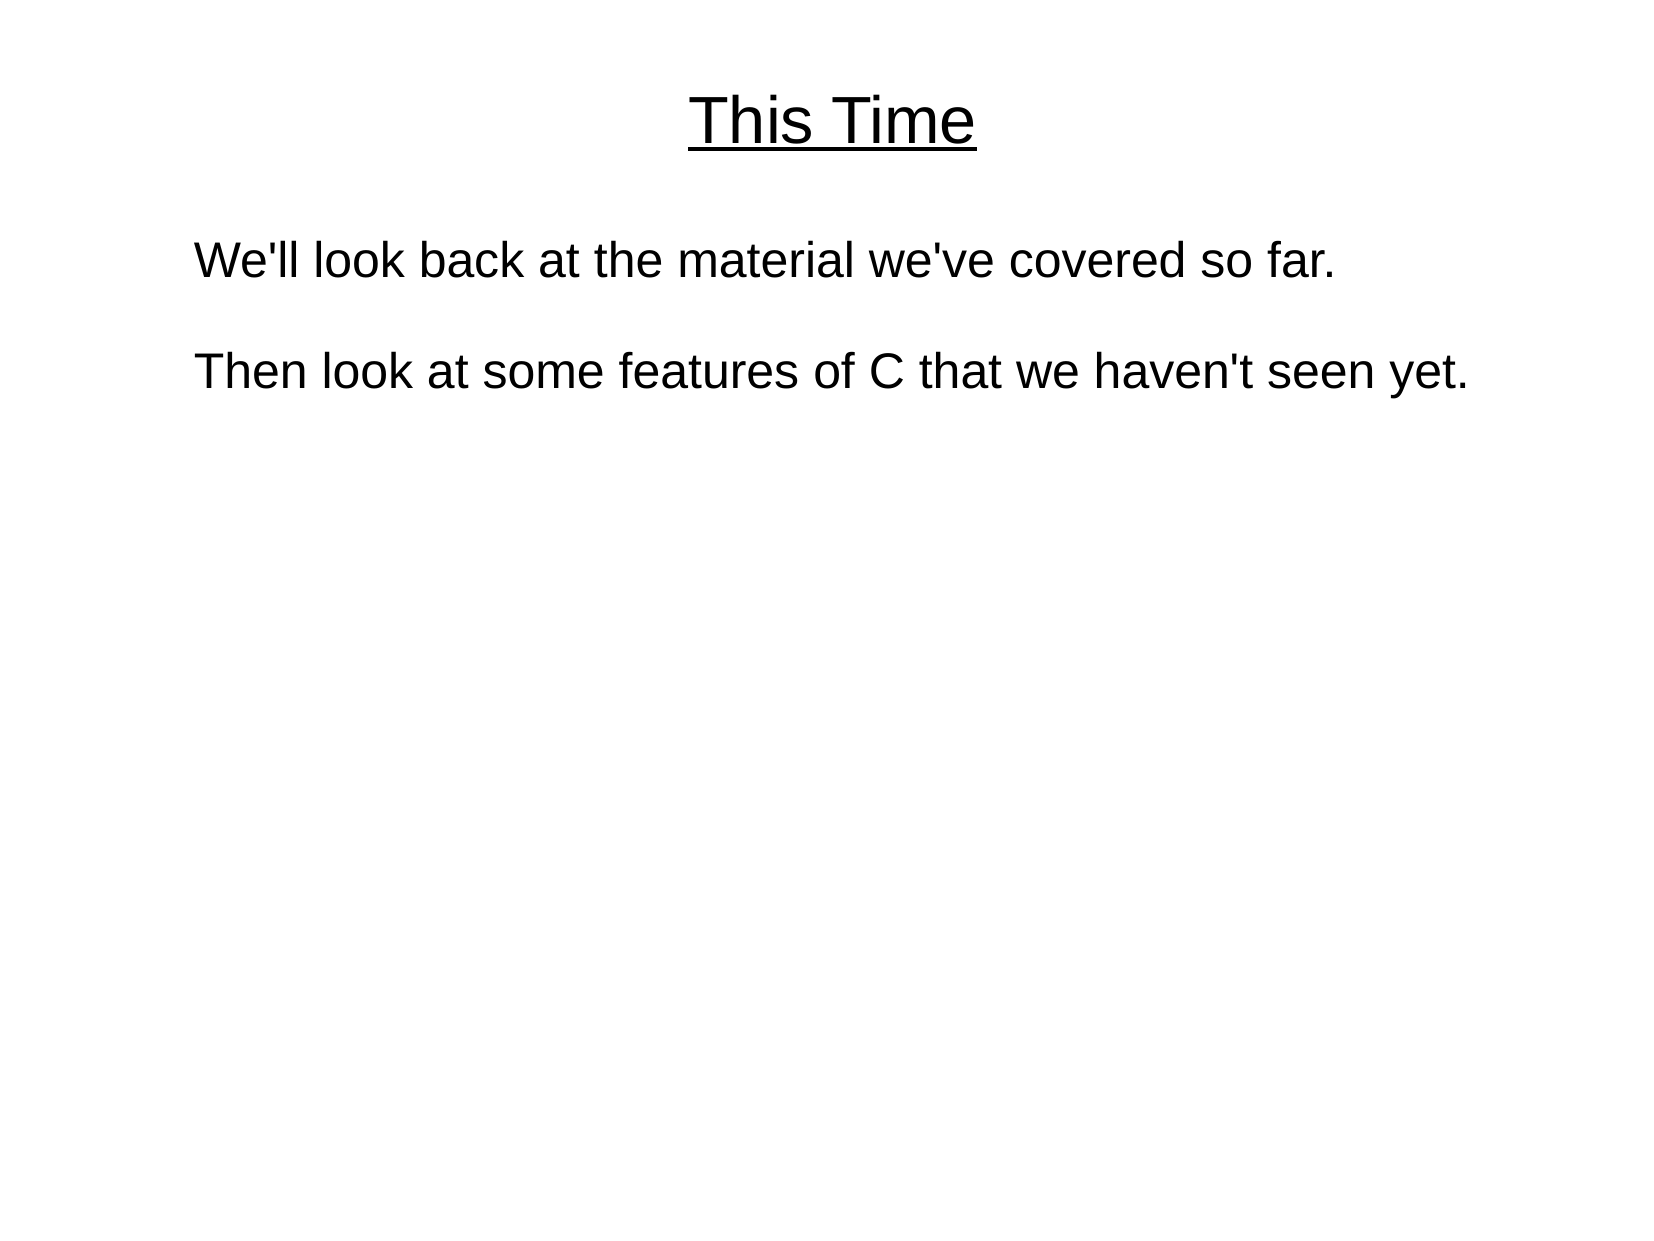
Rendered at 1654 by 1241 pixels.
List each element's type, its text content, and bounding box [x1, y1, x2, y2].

subtitle This Time We'll look back at the material we've covered so far. Then look at some features of C that we haven't seen yet. [82, 82, 1583, 1158]
